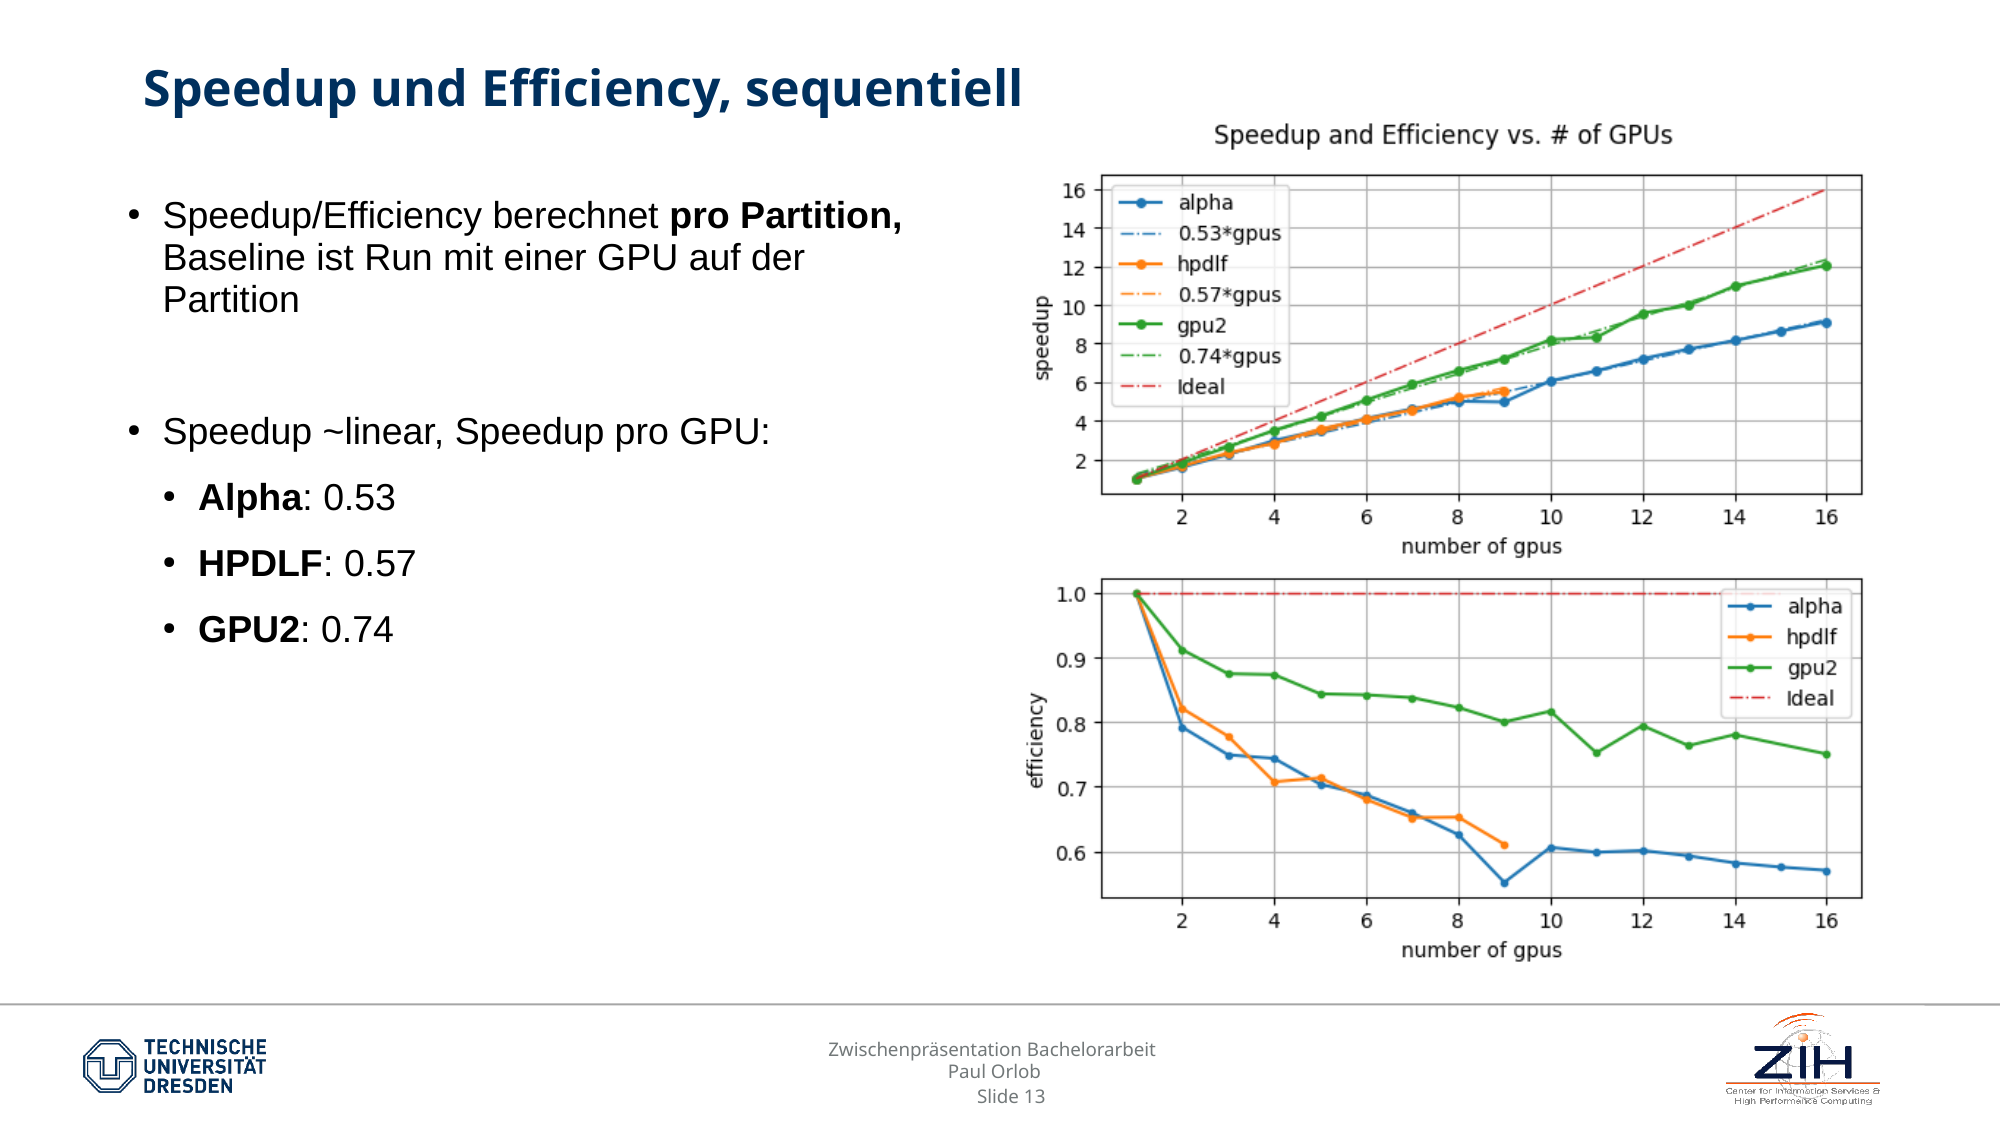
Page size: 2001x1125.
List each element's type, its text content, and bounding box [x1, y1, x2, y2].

picture [1012, 109, 1876, 976]
text_box Speedup/Efficiency berechnet pro Partition, Baseline ist Run mit einer GPU auf der Partition Speedup ~linear, Speedup pro GPU: Alpha: 0.53 HPDLF: 0.57 GPU2: 0.74 [112, 187, 938, 659]
title Speedup und Efficiency, sequentiell [143, 56, 1880, 169]
picture [83, 1039, 266, 1093]
picture [1726, 1013, 1880, 1105]
